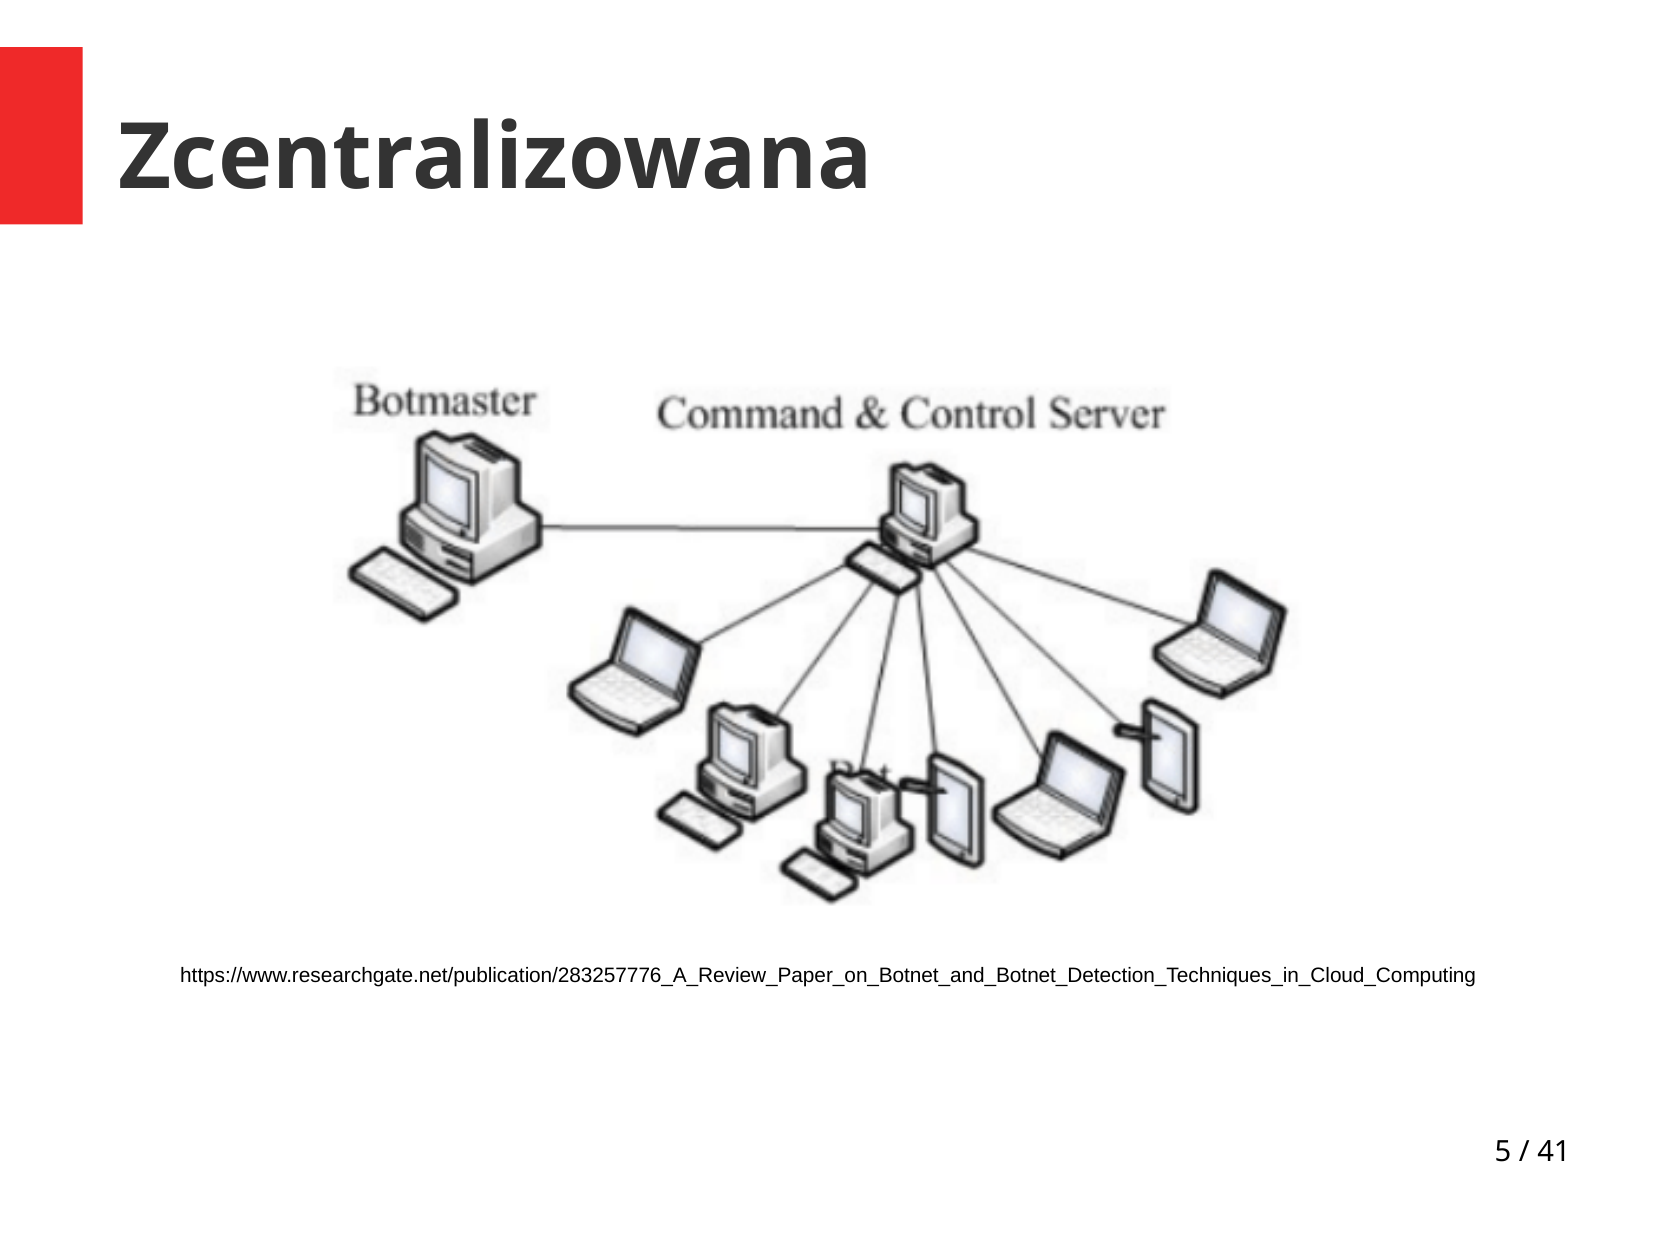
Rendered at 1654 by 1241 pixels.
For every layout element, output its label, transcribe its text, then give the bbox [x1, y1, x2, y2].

picture [329, 365, 1332, 920]
text_box https://www.researchgate.net/publication/283257776_A_Review_Paper_on_Botnet_and_Botnet_Detection_Techniques_in_Cloud_Computing [165, 956, 1501, 991]
title Zcentralizowana [118, 49, 1571, 257]
